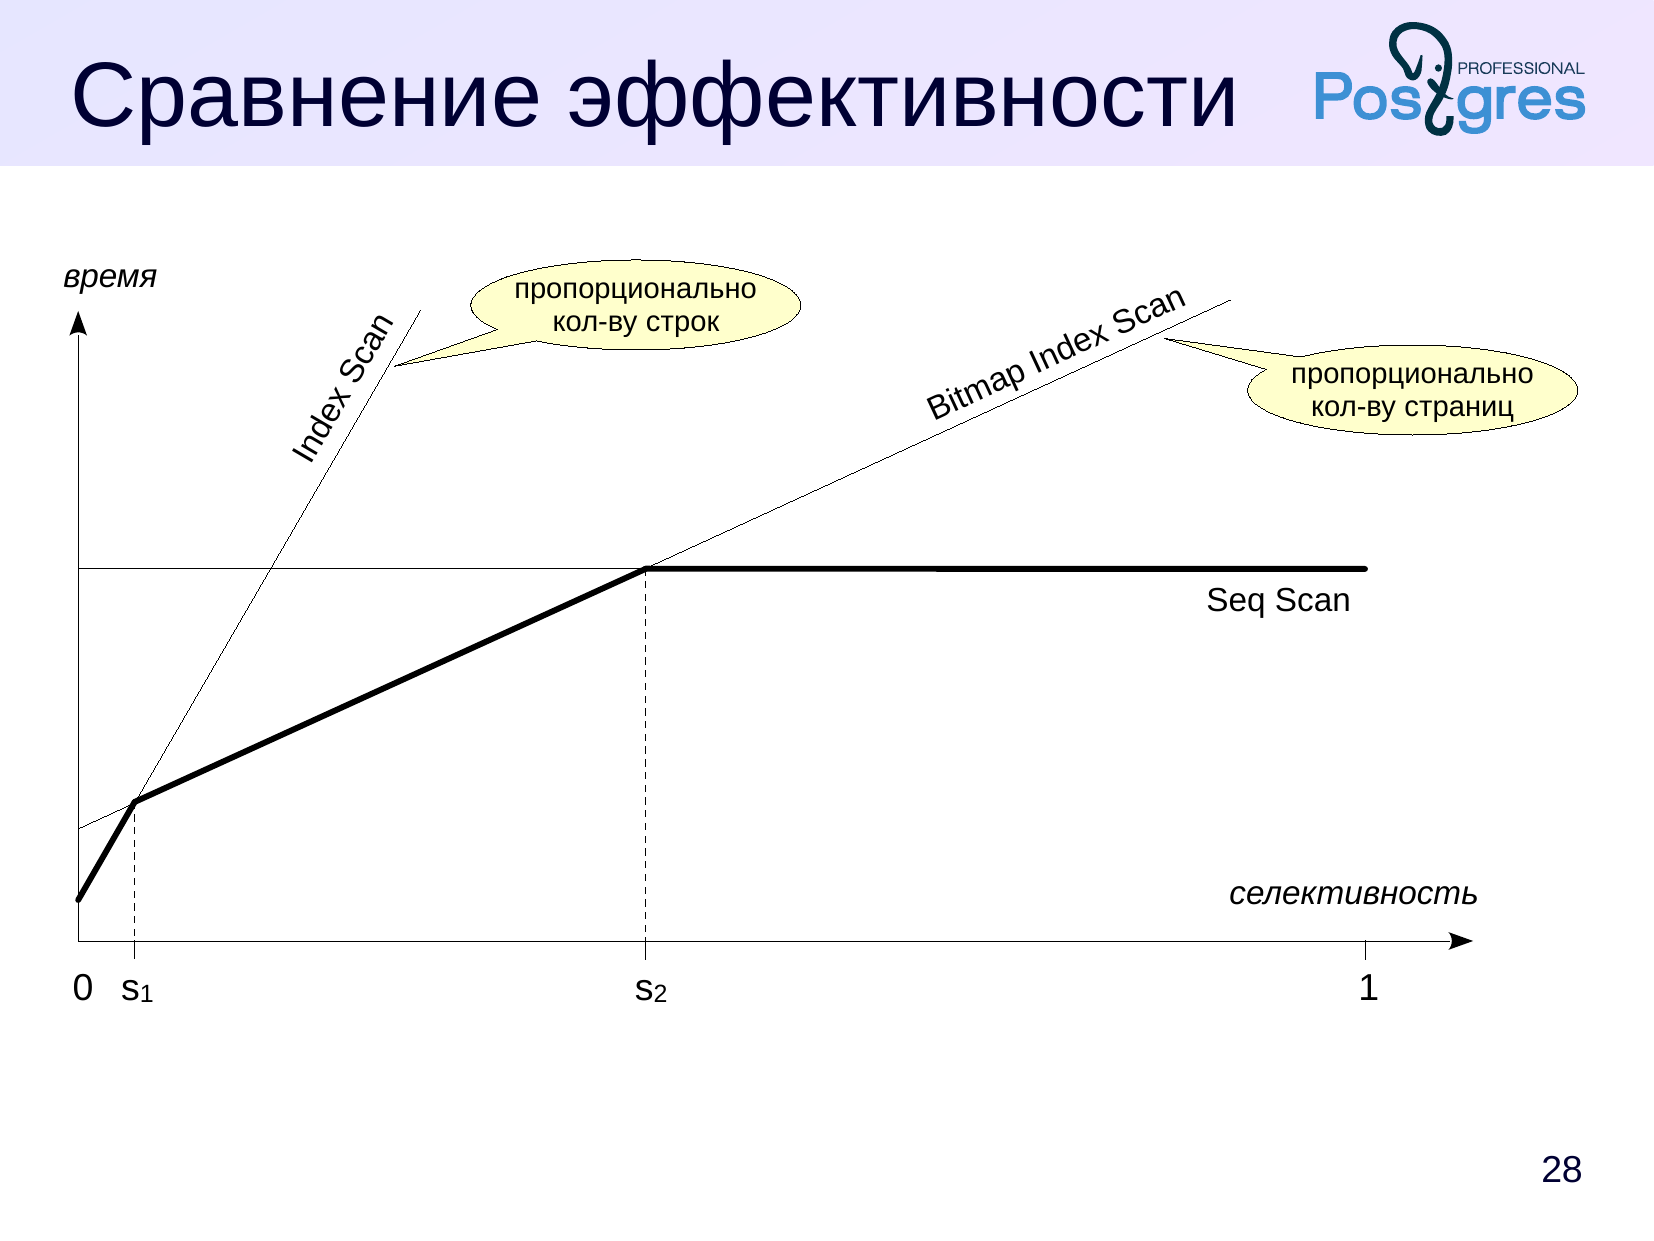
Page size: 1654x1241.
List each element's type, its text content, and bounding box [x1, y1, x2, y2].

text_box Seq Scan [1191, 574, 1366, 627]
text_box пропорционально кол-ву строк [394, 259, 801, 367]
text_box время [48, 250, 185, 308]
text_box селективность [1214, 867, 1494, 925]
title Сравнение эффективности [70, 43, 1261, 147]
text_box Bitmap Index Scan [904, 263, 1208, 442]
text_box s2 [620, 959, 683, 1026]
text_box Index Scan [270, 289, 415, 486]
text_box пропорционально кол-ву страниц [1164, 338, 1578, 436]
text_box s1 [106, 959, 169, 1026]
text_box 1 [1343, 959, 1394, 1016]
text_box 0 [57, 959, 106, 1016]
